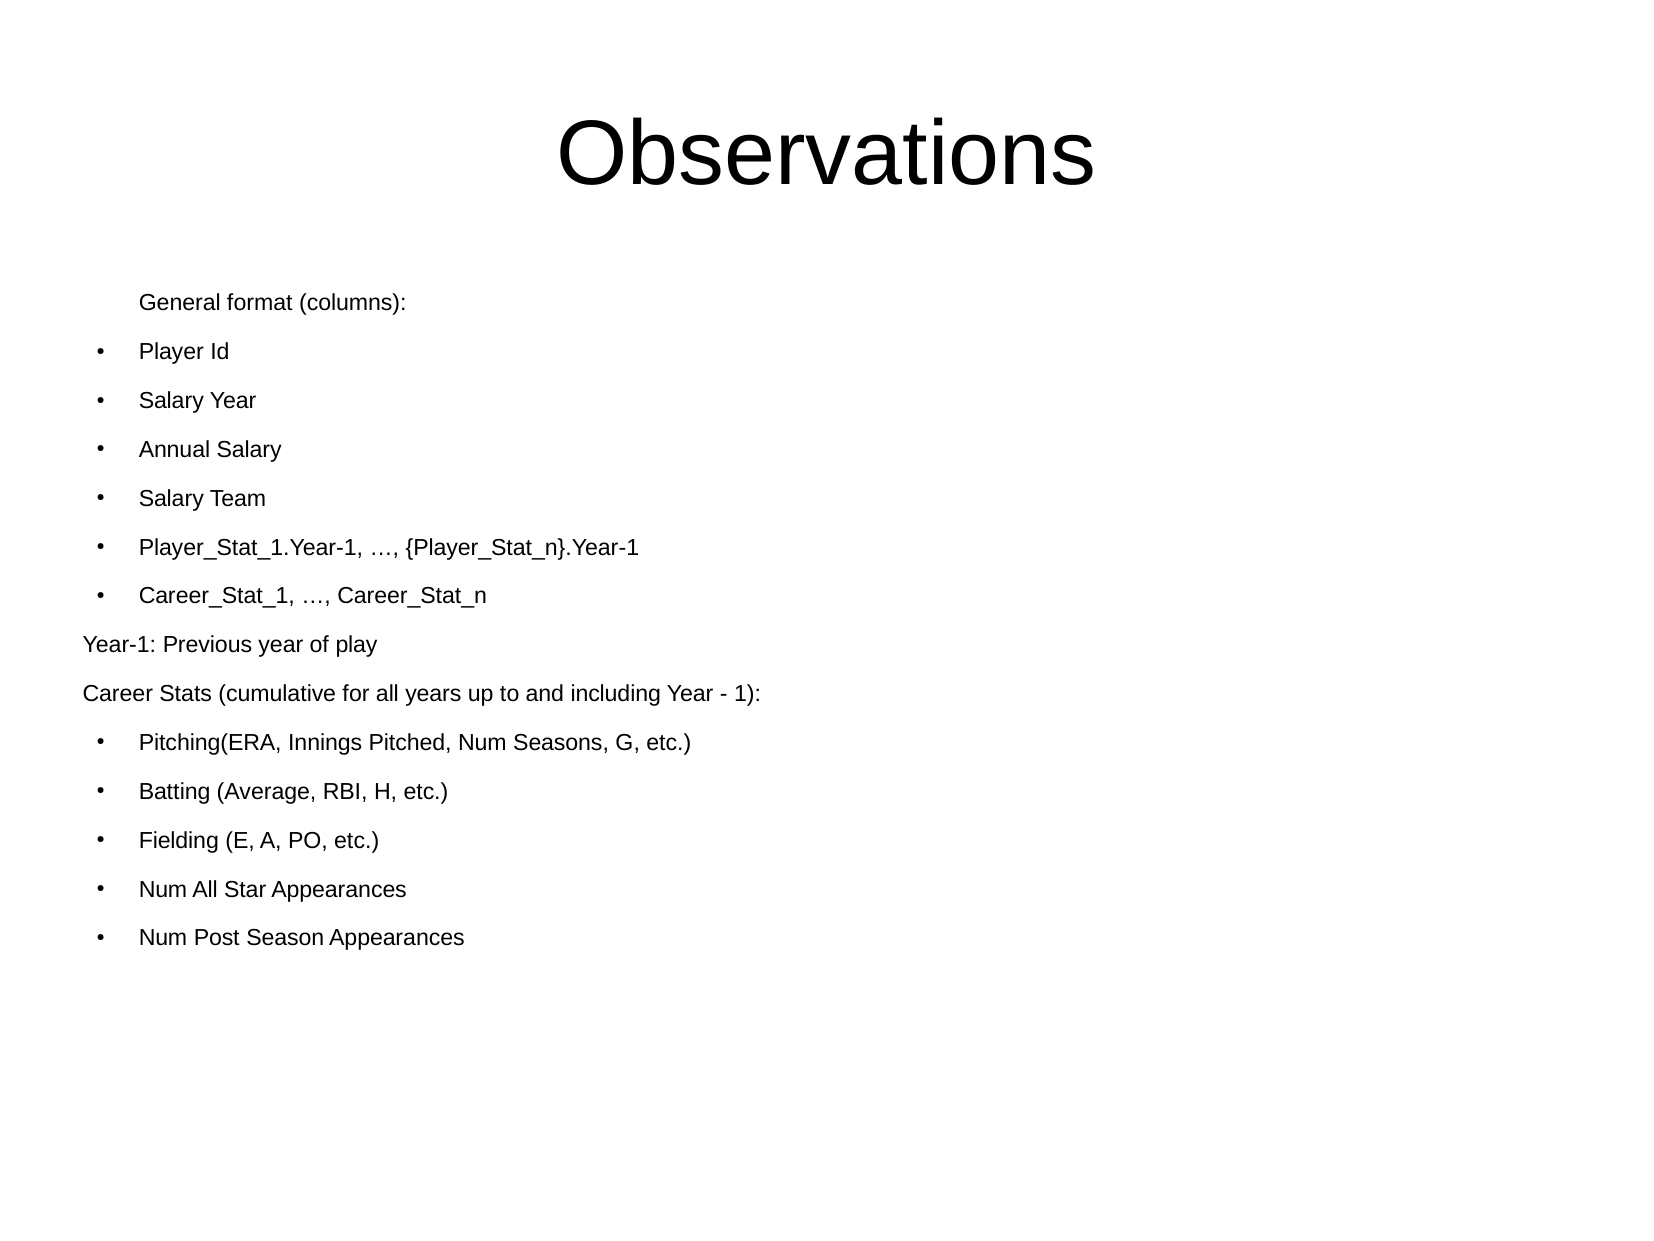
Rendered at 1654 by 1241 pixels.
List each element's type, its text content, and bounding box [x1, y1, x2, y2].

list General format (columns): Player Id Salary Year Annual Salary Salary Team Player_Stat_1.Year-1, …, {Player_Stat_n}.Year-1 Career_Stat_1, …, Career_Stat_n Year-1: Previous year of play Career Stats (cumulative for all years up to and including Year - 1): Pitching(ERA, Innings Pitched, Num Seasons, G, etc.) Batting (Average, RBI, H, etc.) Fielding (E, A, PO, etc.) Num All Star Appearances Num Post Season Appearances [82, 290, 1571, 1010]
title Observations [82, 49, 1571, 257]
